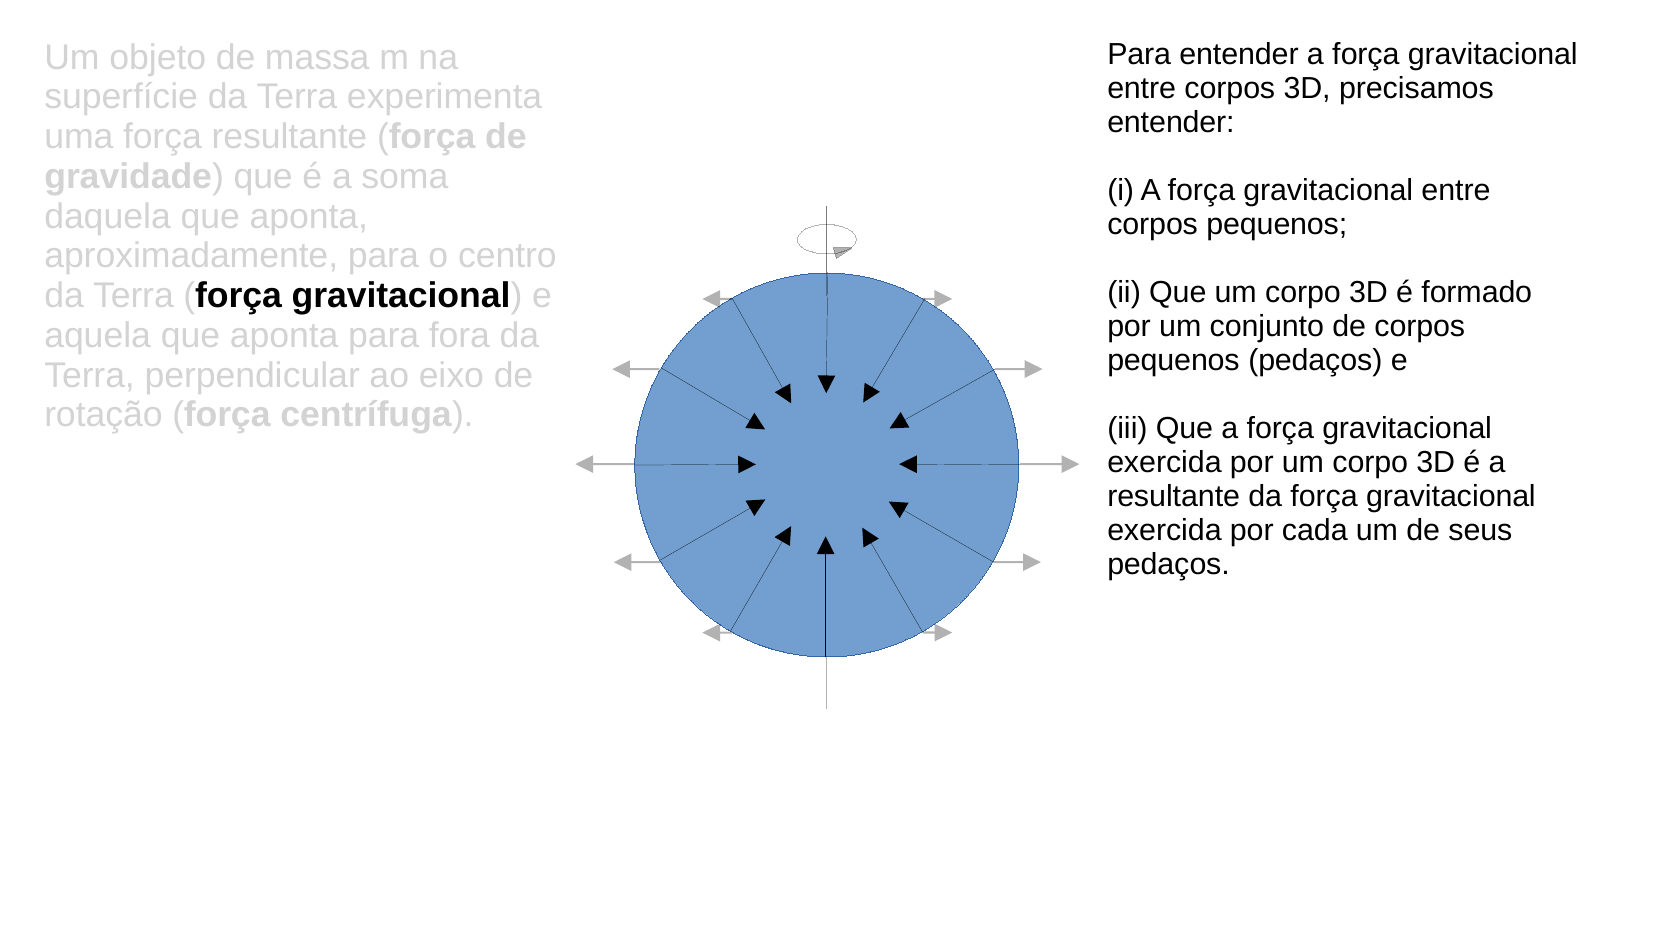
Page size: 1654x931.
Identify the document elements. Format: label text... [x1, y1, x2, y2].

text_box Para entender a força gravitacional entre corpos 3D, precisamos entender: (i) A força gravitacional entre corpos pequenos; (ii) Que um corpo 3D é formado por um conjunto de corpos pequenos (pedaços) e (iii) Que a força gravitacional exercida por um corpo 3D é a resultante da força gravitacional exercida por cada um de seus pedaços. [1092, 29, 1595, 591]
text_box [833, 247, 852, 259]
text_box Um objeto de massa m na superfície da Terra experimenta uma força resultante (força de gravidade) que é a soma daquela que aponta, aproximadamente, para o centro da Terra (força gravitacional) e aquela que aponta para fora da Terra, perpendicular ao eixo de rotação (força centrífuga). [29, 29, 579, 479]
text_box [634, 273, 1019, 657]
